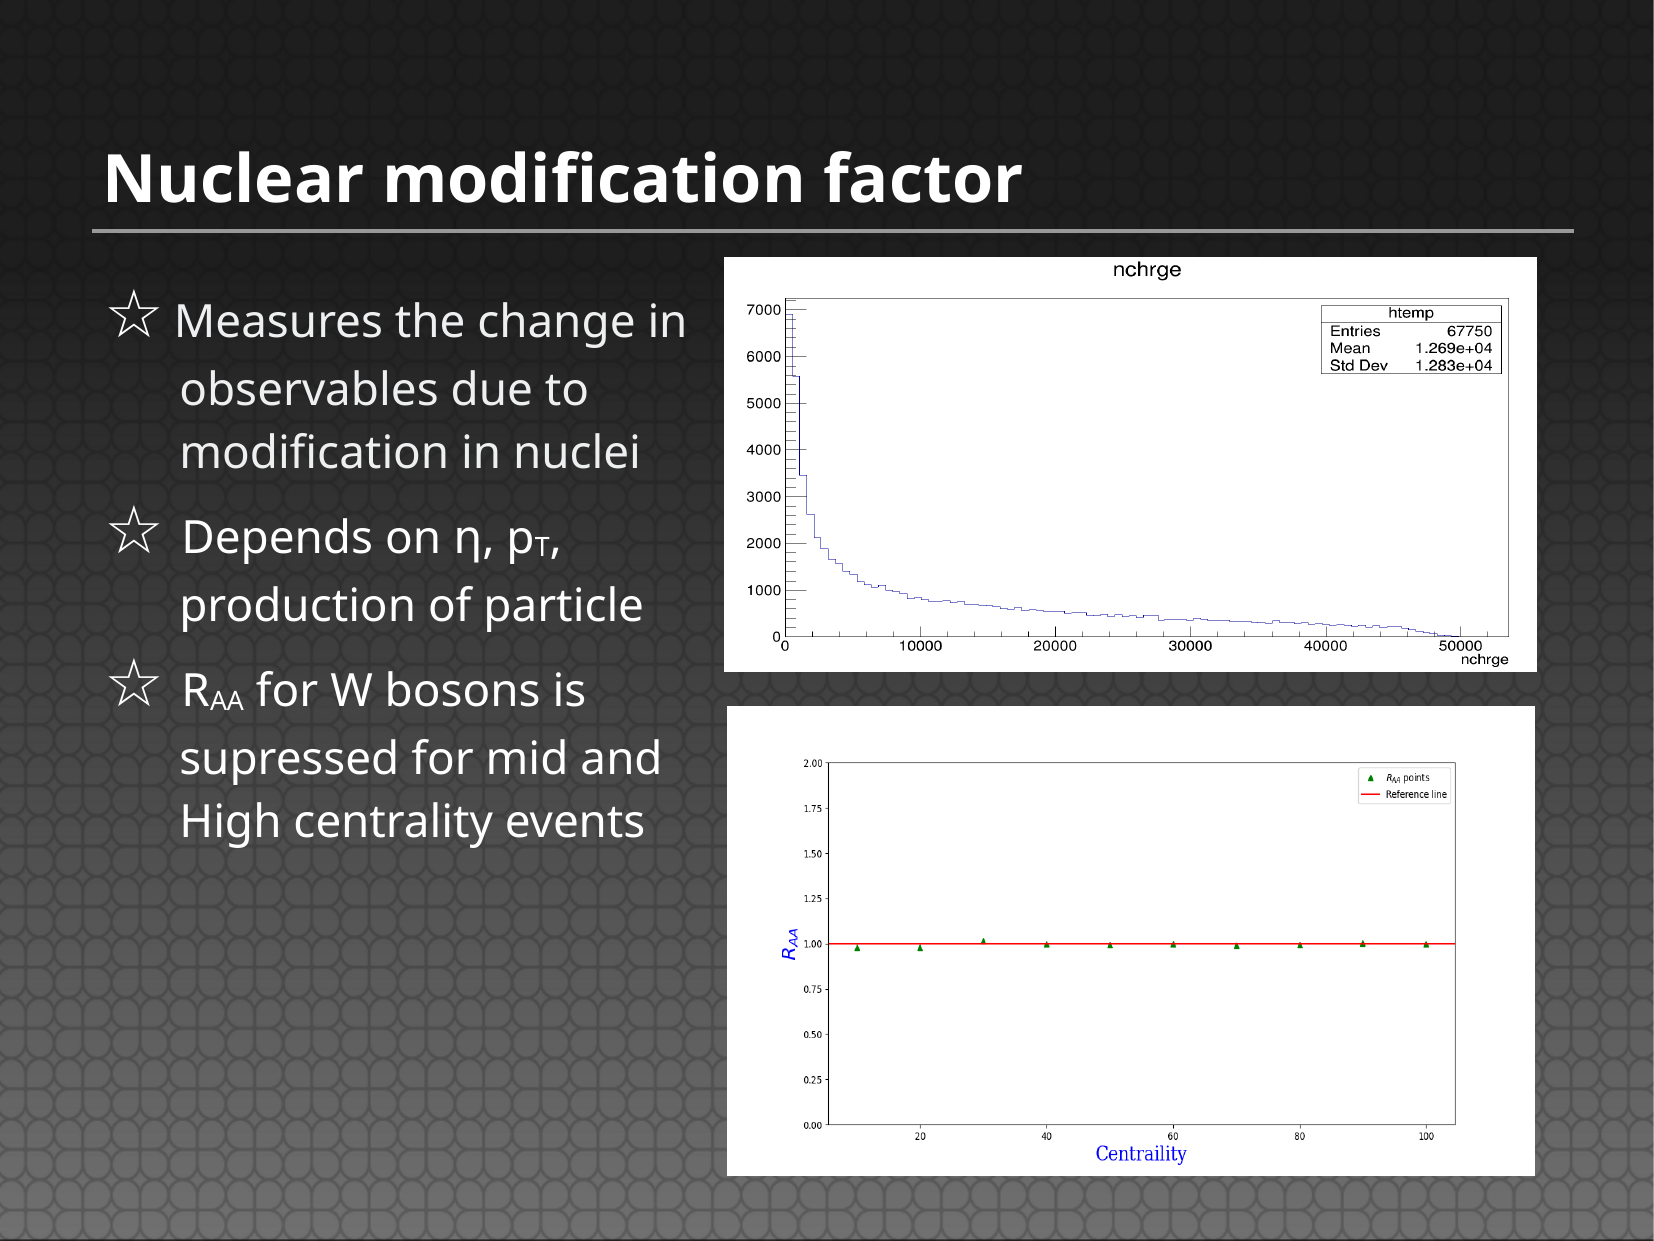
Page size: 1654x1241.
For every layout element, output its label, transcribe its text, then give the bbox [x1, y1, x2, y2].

picture [0, 0, 1654, 1241]
title Nuclear modification factor [102, 85, 1025, 258]
text_box ☆ Measures the change in observables due to modification in nuclei ☆ Depends on η, pT, production of particle ☆ RAA for W bosons is supressed for mid and High centrality events [89, 258, 769, 1130]
